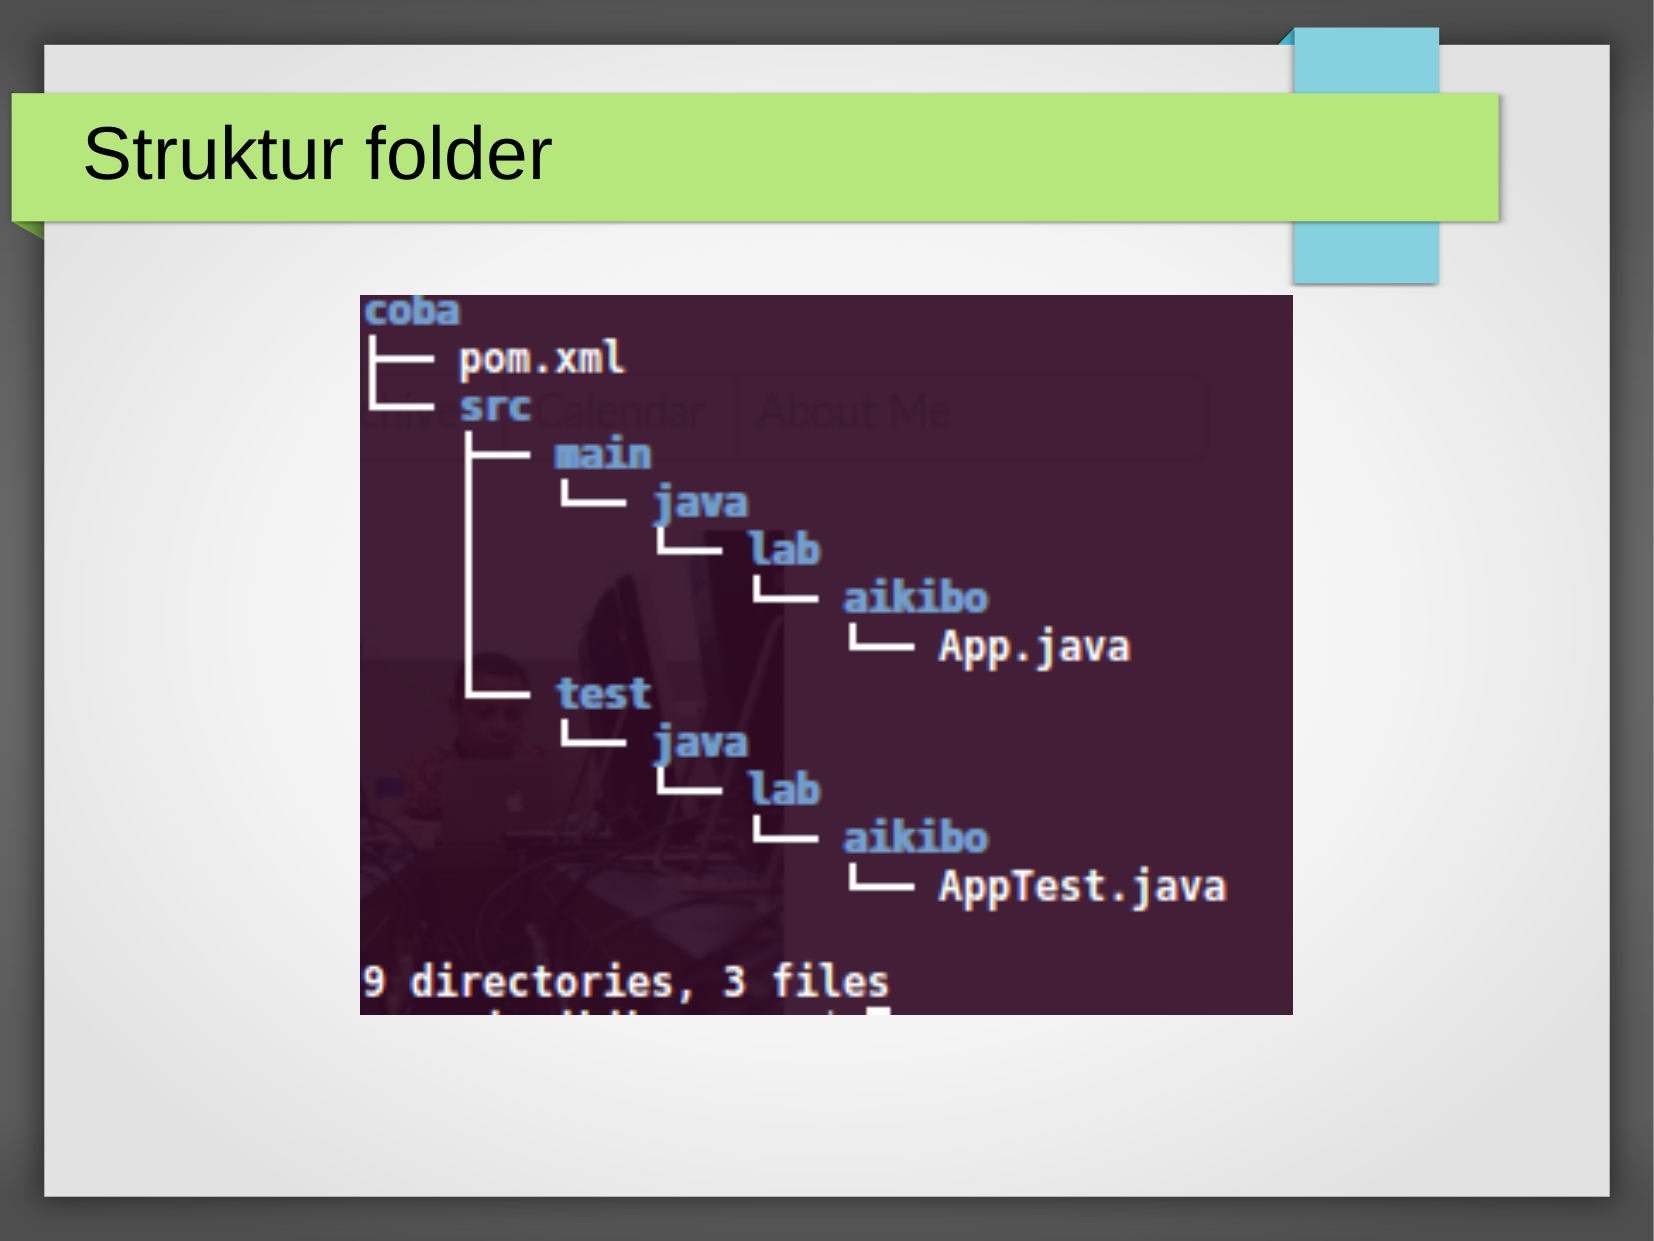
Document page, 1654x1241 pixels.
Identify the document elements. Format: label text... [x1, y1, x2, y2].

picture [0, 0, 1654, 1241]
title Struktur folder [82, 94, 1264, 213]
